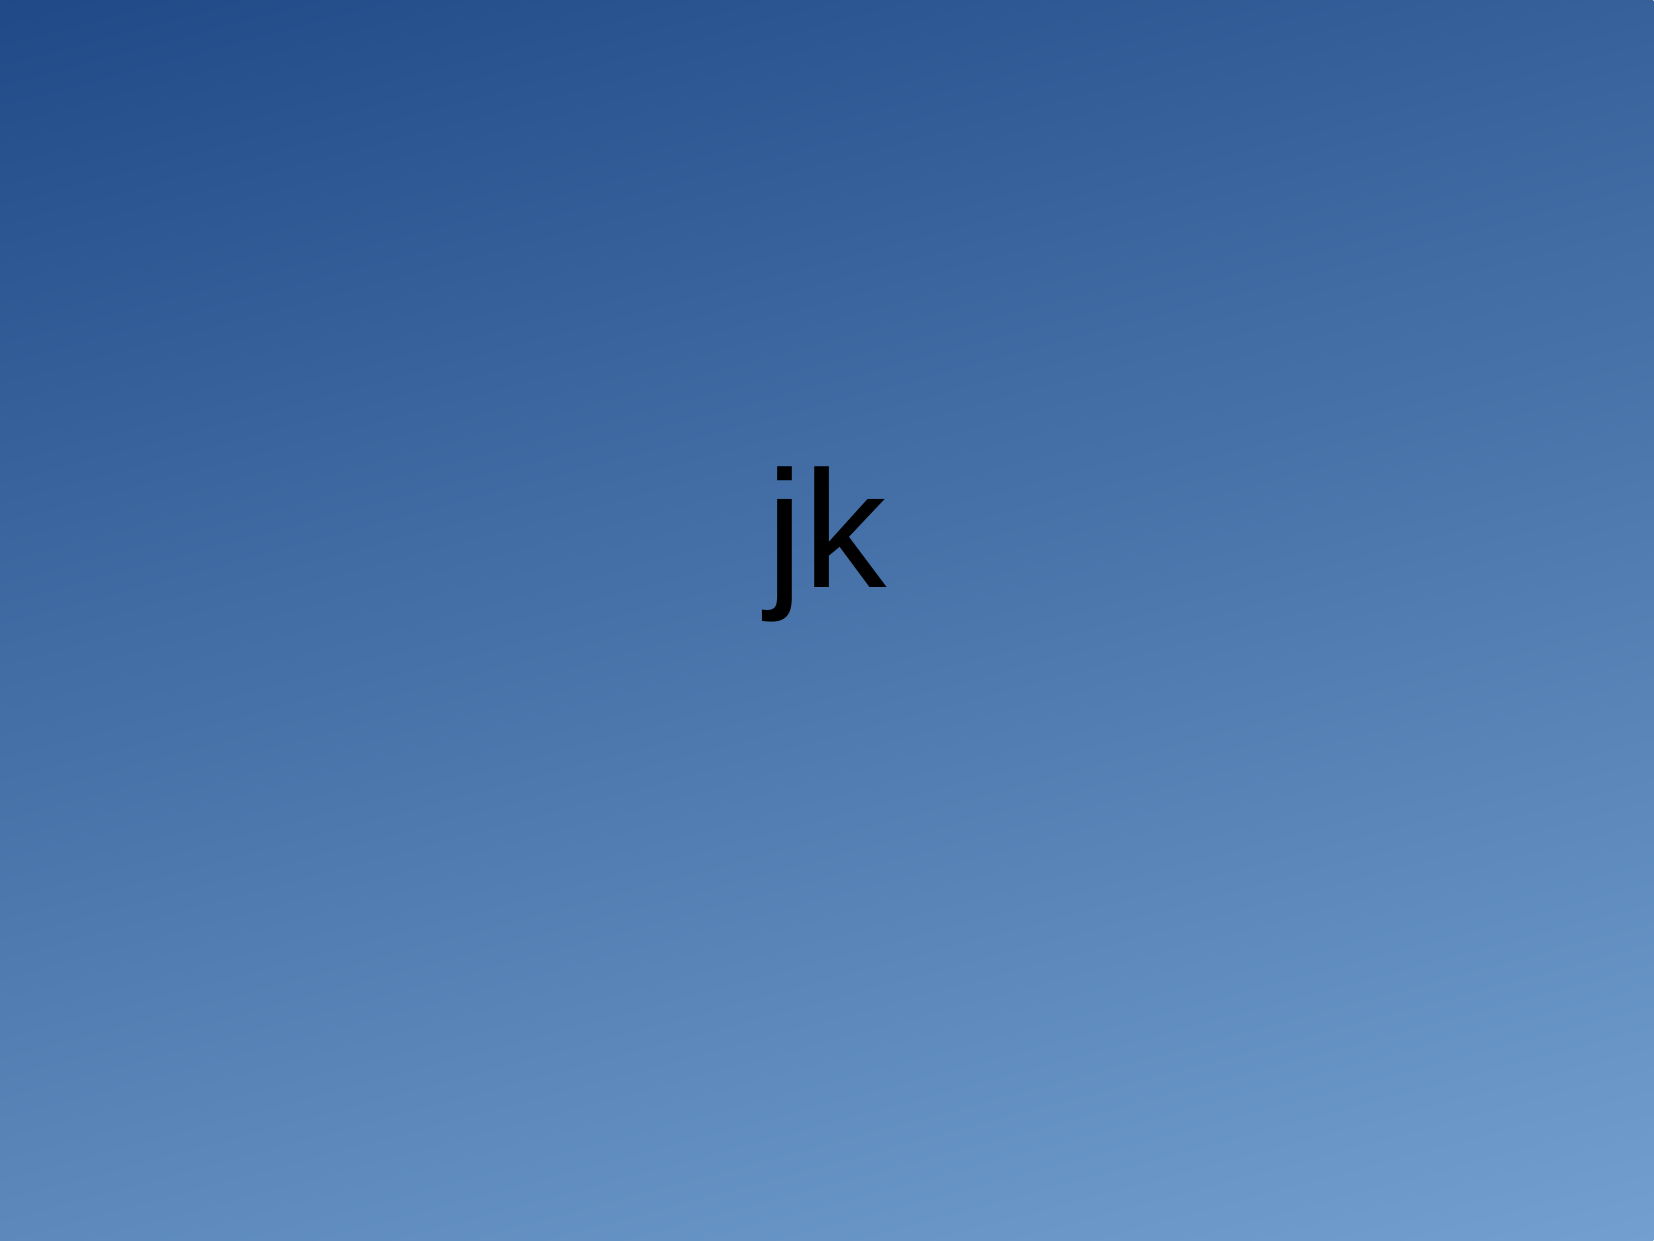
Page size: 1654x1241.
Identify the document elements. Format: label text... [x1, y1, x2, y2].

subtitle jk [82, 49, 1571, 1010]
